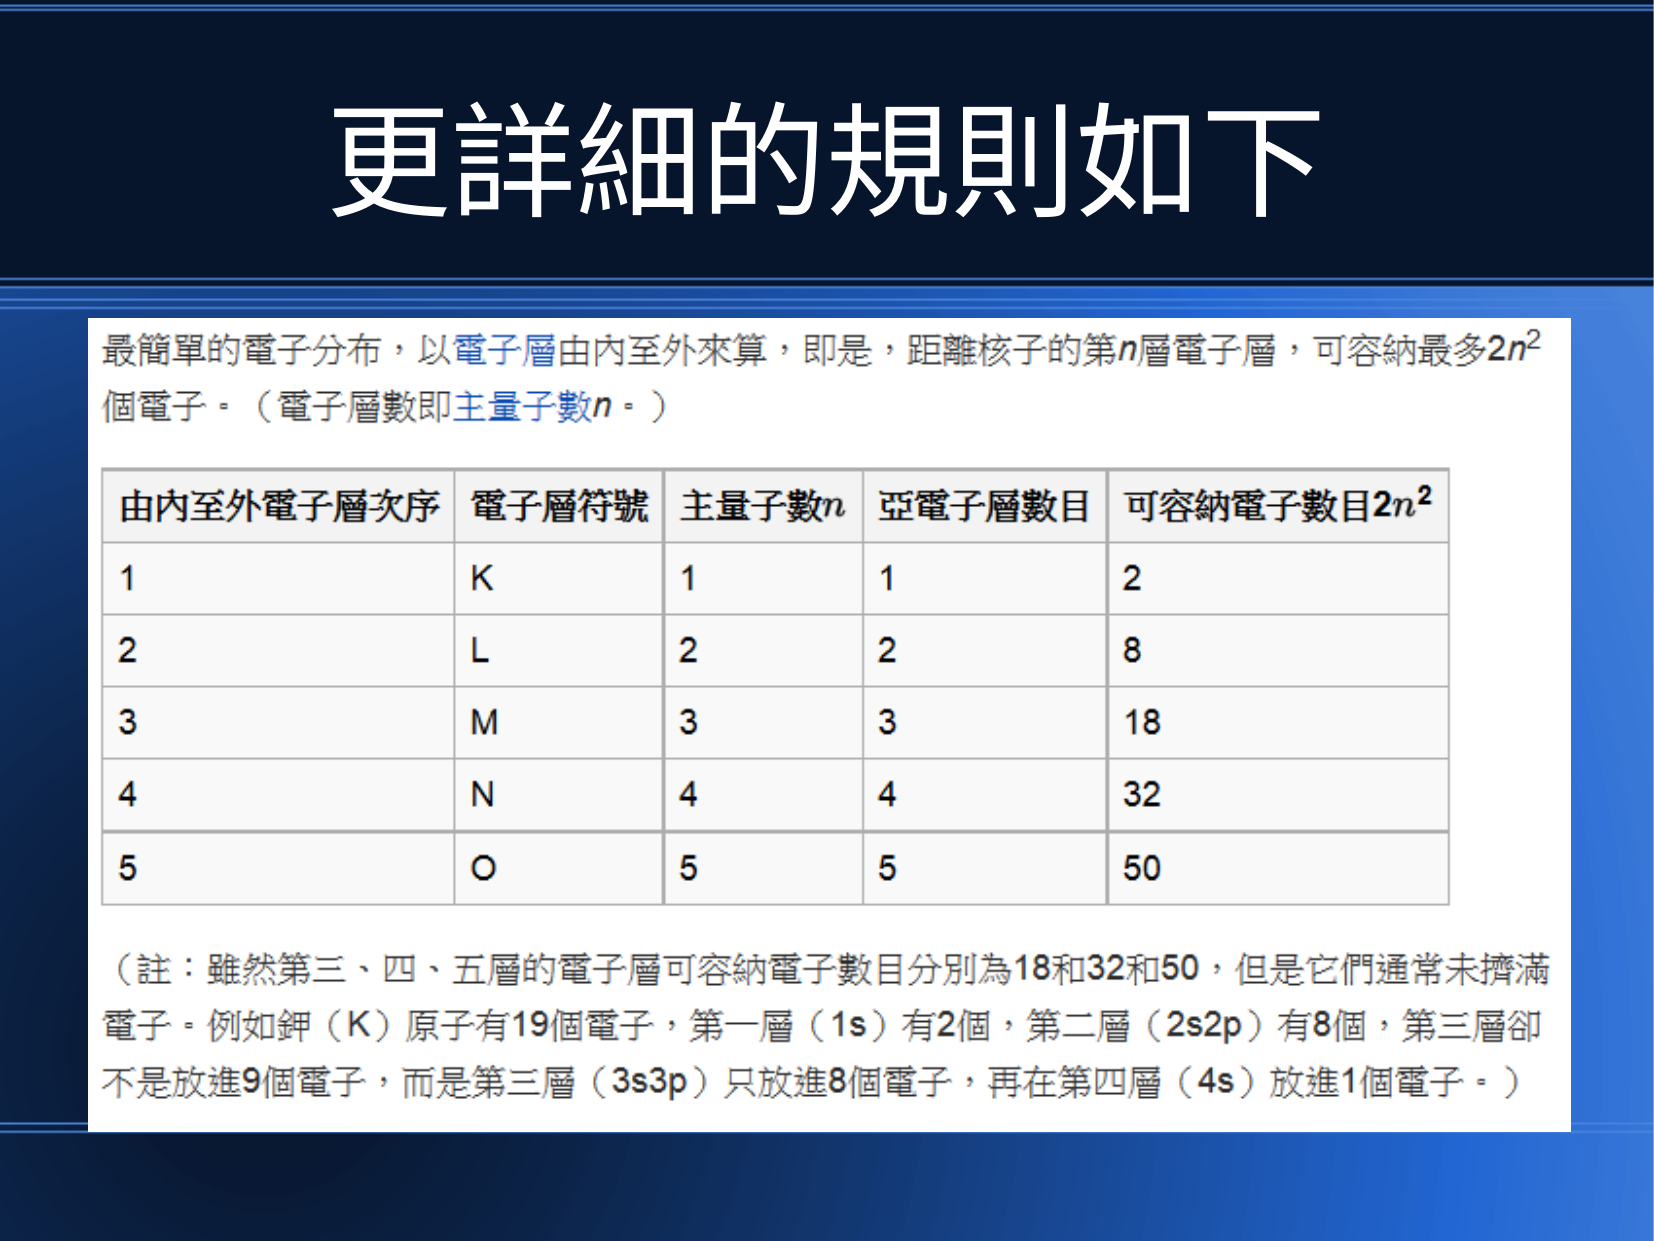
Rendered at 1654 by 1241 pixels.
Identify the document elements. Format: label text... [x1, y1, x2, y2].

title 更詳細的規則如下 [82, 49, 1571, 257]
picture [0, 0, 1654, 1241]
